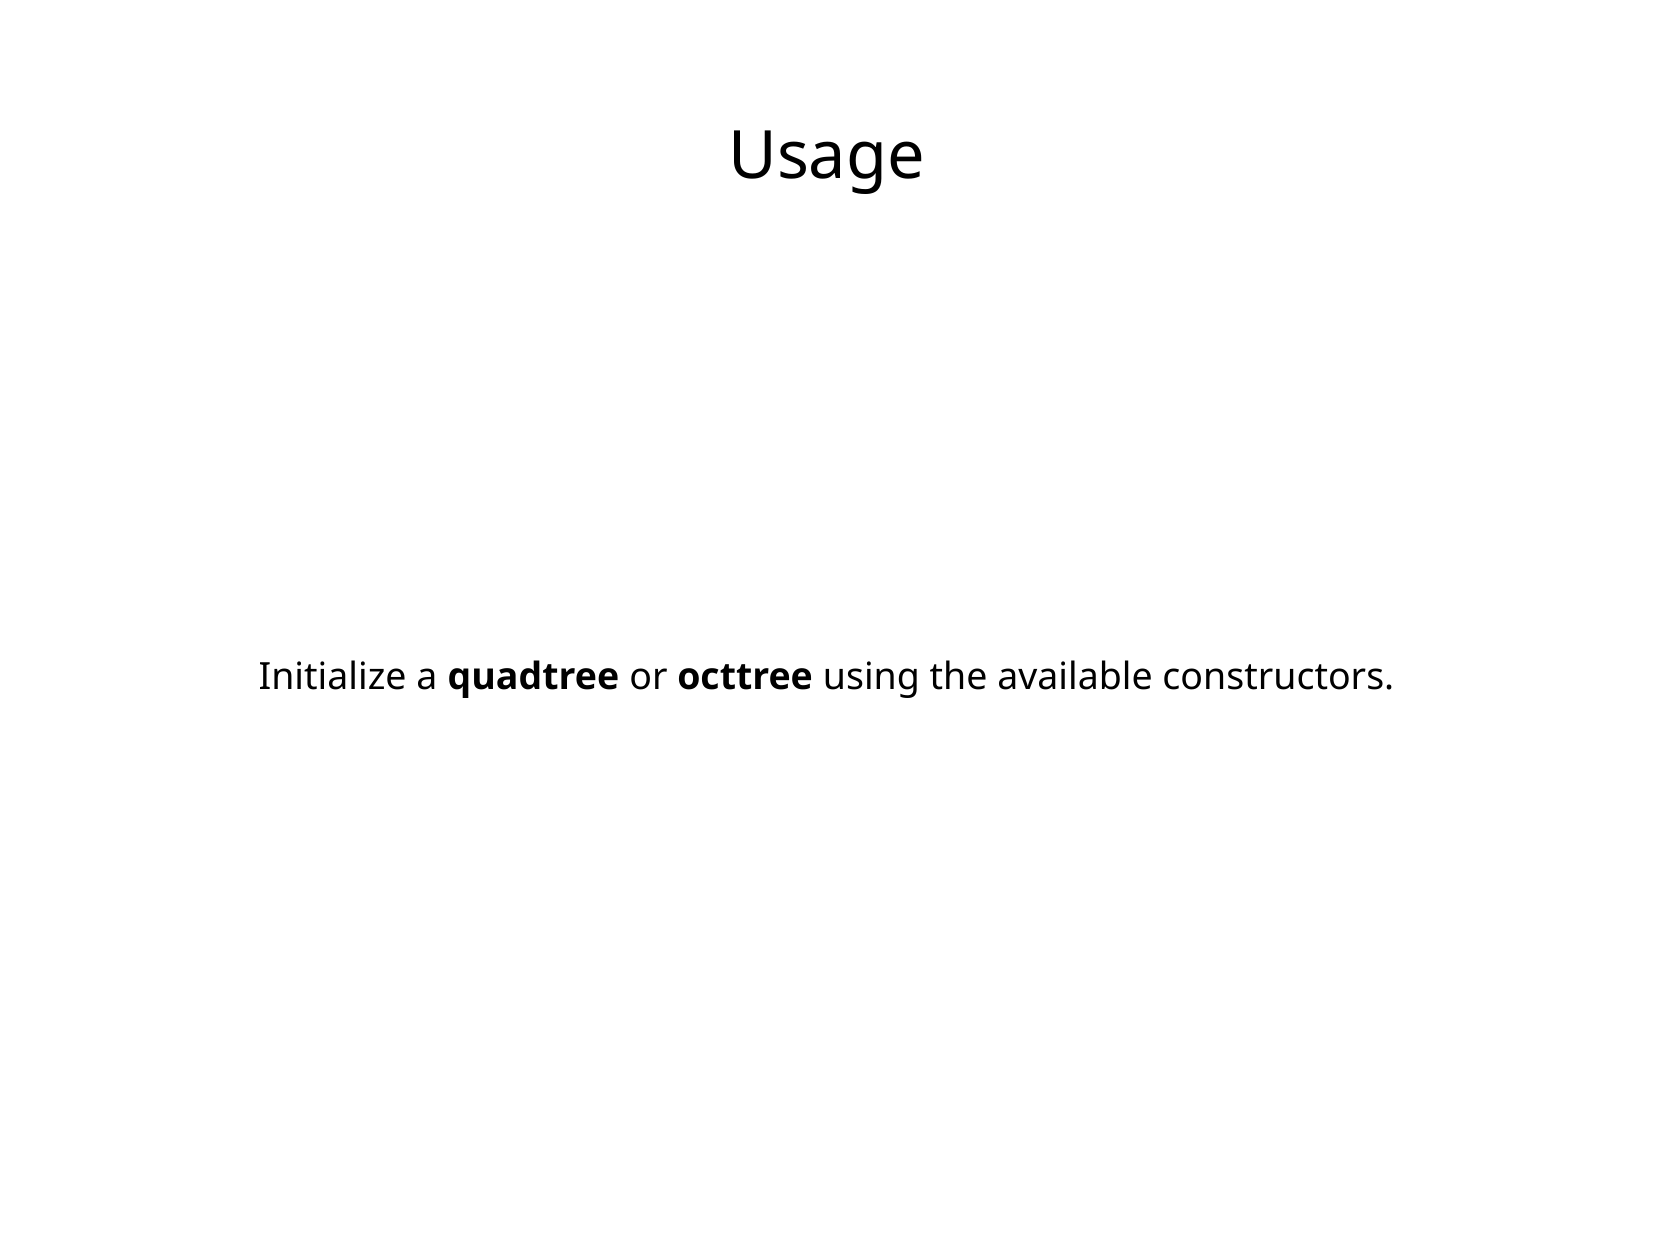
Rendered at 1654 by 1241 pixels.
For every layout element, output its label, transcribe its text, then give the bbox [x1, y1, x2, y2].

title Usage [82, 49, 1571, 257]
subtitle Initialize a quadtree or octtree using the available constructors. [82, 290, 1571, 1010]
